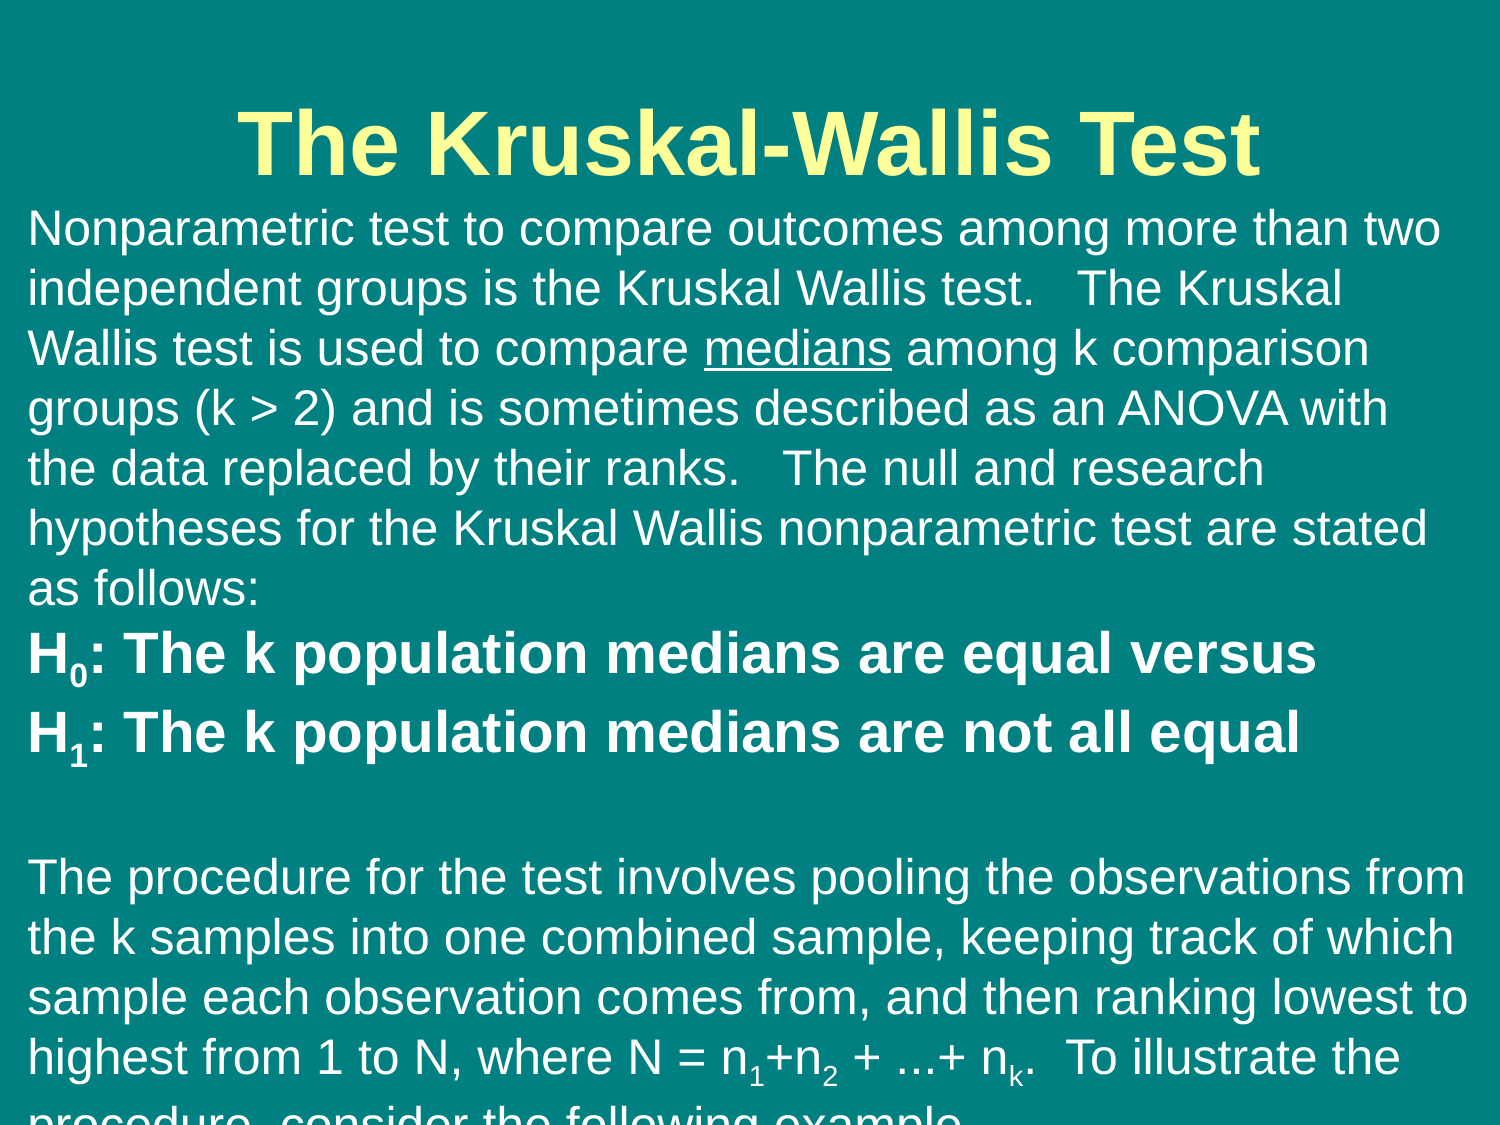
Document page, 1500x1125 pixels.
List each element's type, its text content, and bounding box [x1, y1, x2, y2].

text_box Nonparametric test to compare outcomes among more than two independent groups is the Kruskal Wallis test. The Kruskal Wallis test is used to compare medians among k comparison groups (k > 2) and is sometimes described as an ANOVA with the data replaced by their ranks. The null and research hypotheses for the Kruskal Wallis nonparametric test are stated as follows: H0: The k population medians are equal versus H1: The k population medians are not all equal The procedure for the test involves pooling the observations from the k samples into one combined sample, keeping track of which sample each observation comes from, and then ranking lowest to highest from 1 to N, where N = n1+n2 + ...+ nk. To illustrate the procedure, consider the following example. [12, 187, 1488, 1125]
title The Kruskal-Wallis Test [75, 45, 1425, 187]
